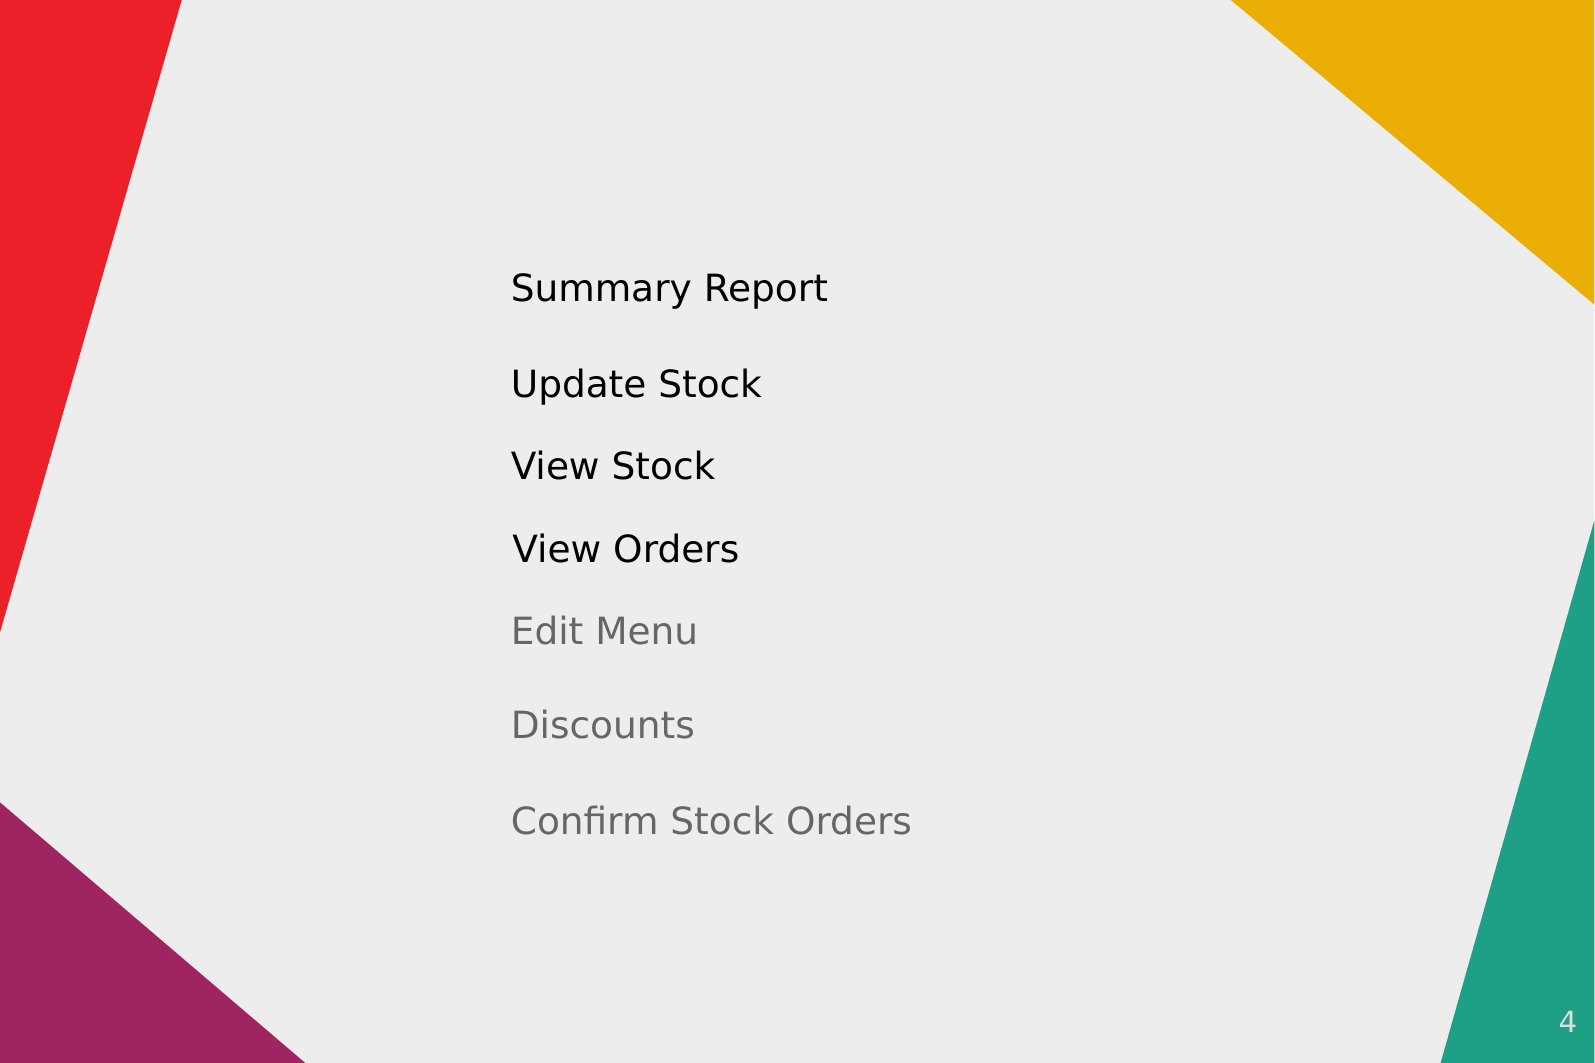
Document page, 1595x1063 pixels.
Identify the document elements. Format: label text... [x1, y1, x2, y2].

text_box Summary Report [496, 259, 844, 319]
text_box Discounts [496, 696, 710, 756]
text_box View Stock [496, 437, 743, 496]
text_box Confirm Stock Orders [496, 792, 928, 851]
text_box Update Stock [496, 355, 778, 414]
text_box Edit Menu [496, 602, 714, 661]
text_box View Orders [497, 520, 767, 579]
